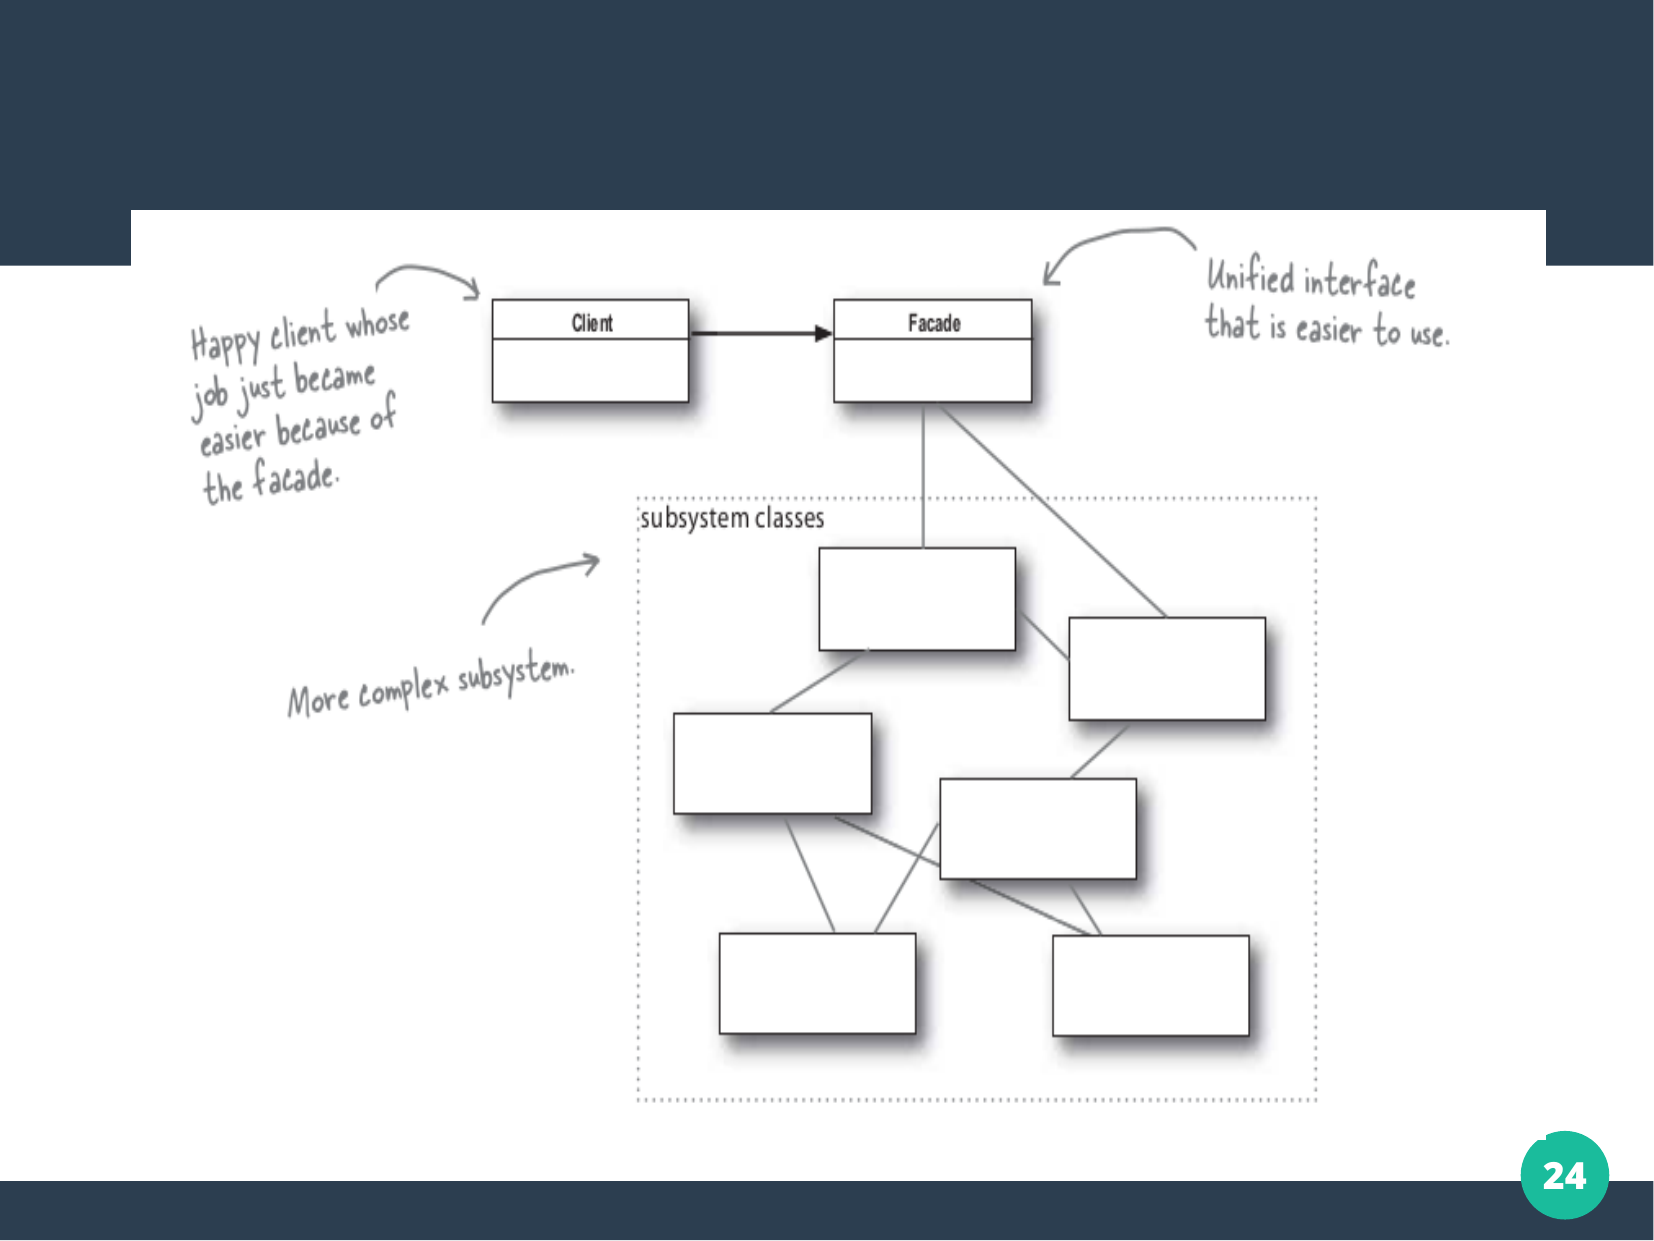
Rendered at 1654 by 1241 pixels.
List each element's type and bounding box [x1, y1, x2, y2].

picture [131, 210, 1546, 1141]
